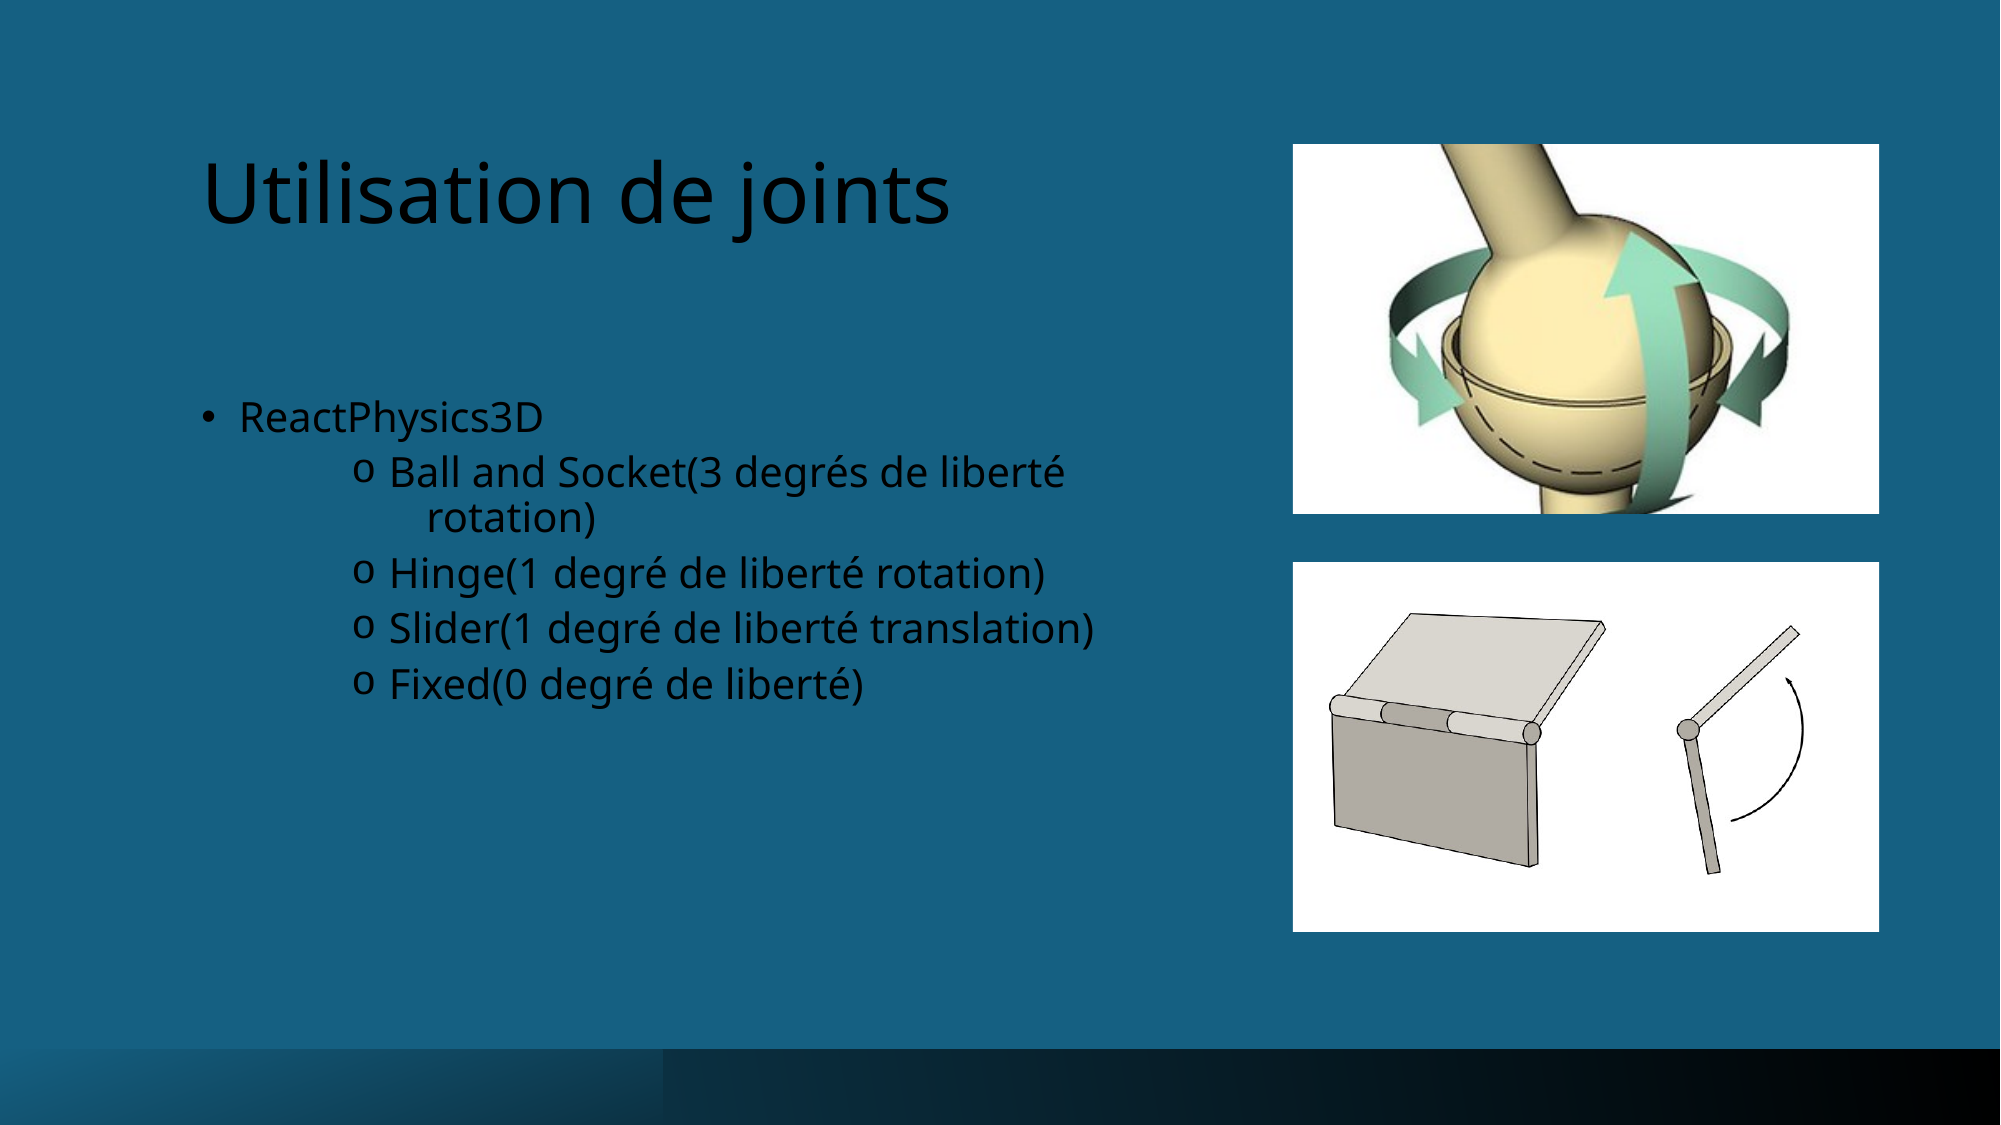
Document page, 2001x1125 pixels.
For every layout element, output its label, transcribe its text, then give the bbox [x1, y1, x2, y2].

title Utilisation de joints [186, 144, 1209, 355]
picture [1292, 144, 1880, 514]
picture [1292, 562, 1880, 932]
list ReactPhysics3D Ball and Socket(3 degrés de liberté rotation) Hinge(1 degré de liberté rotation) Slider(1 degré de liberté translation) Fixed(0 degré de liberté) [186, 388, 1209, 942]
text_box [0, 0, 2000, 1125]
